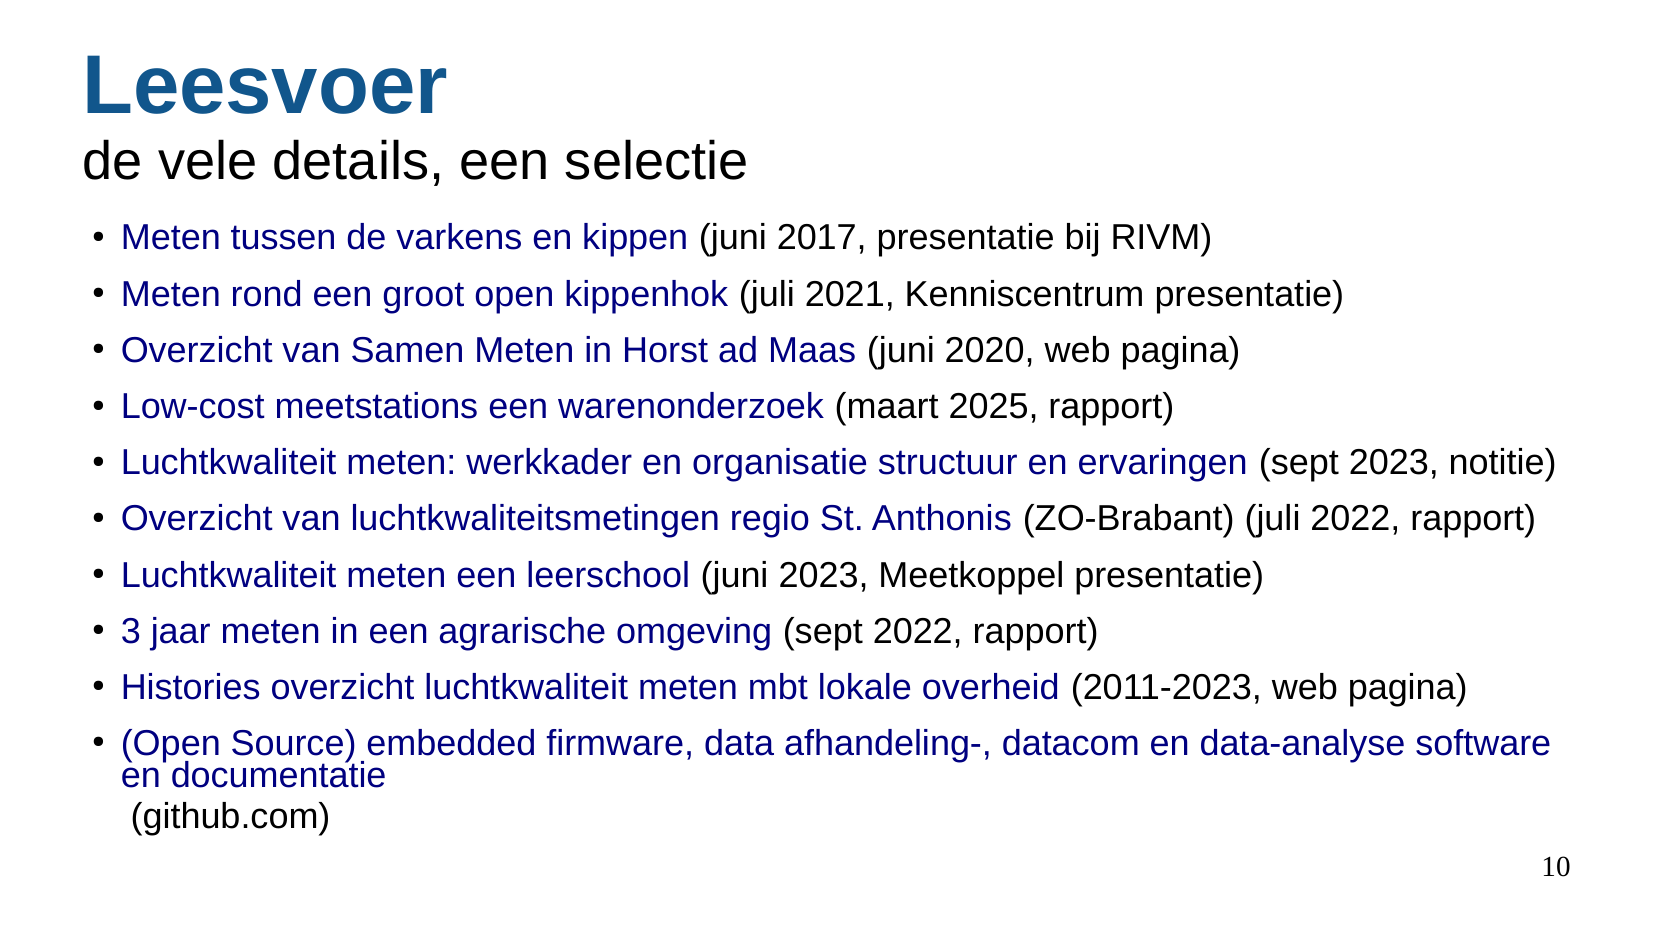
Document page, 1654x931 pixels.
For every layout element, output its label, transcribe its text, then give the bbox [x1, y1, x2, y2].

list Meten tussen de varkens en kippen (juni 2017, presentatie bij RIVM) Meten rond een groot open kippenhok (juli 2021, Kenniscentrum presentatie) Overzicht van Samen Meten in Horst ad Maas (juni 2020, web pagina) Low-cost meetstations een warenonderzoek (maart 2025, rapport) Luchtkwaliteit meten: werkkader en organisatie structuur en ervaringen (sept 2023, notitie) Overzicht van luchtkwaliteitsmetingen regio St. Anthonis (ZO-Brabant) (juli 2022, rapport) Luchtkwaliteit meten een leerschool (juni 2023, Meetkoppel presentatie) 3 jaar meten in een agrarische omgeving (sept 2022, rapport) Histories overzicht luchtkwaliteit meten mbt lokale overheid (2011-2023, web pagina) (Open Source) embedded firmware, data afhandeling-, datacom en data-analyse software en documentatie (github.com) [82, 217, 1571, 857]
title Leesvoer de vele details, een selectie [82, 37, 1571, 192]
